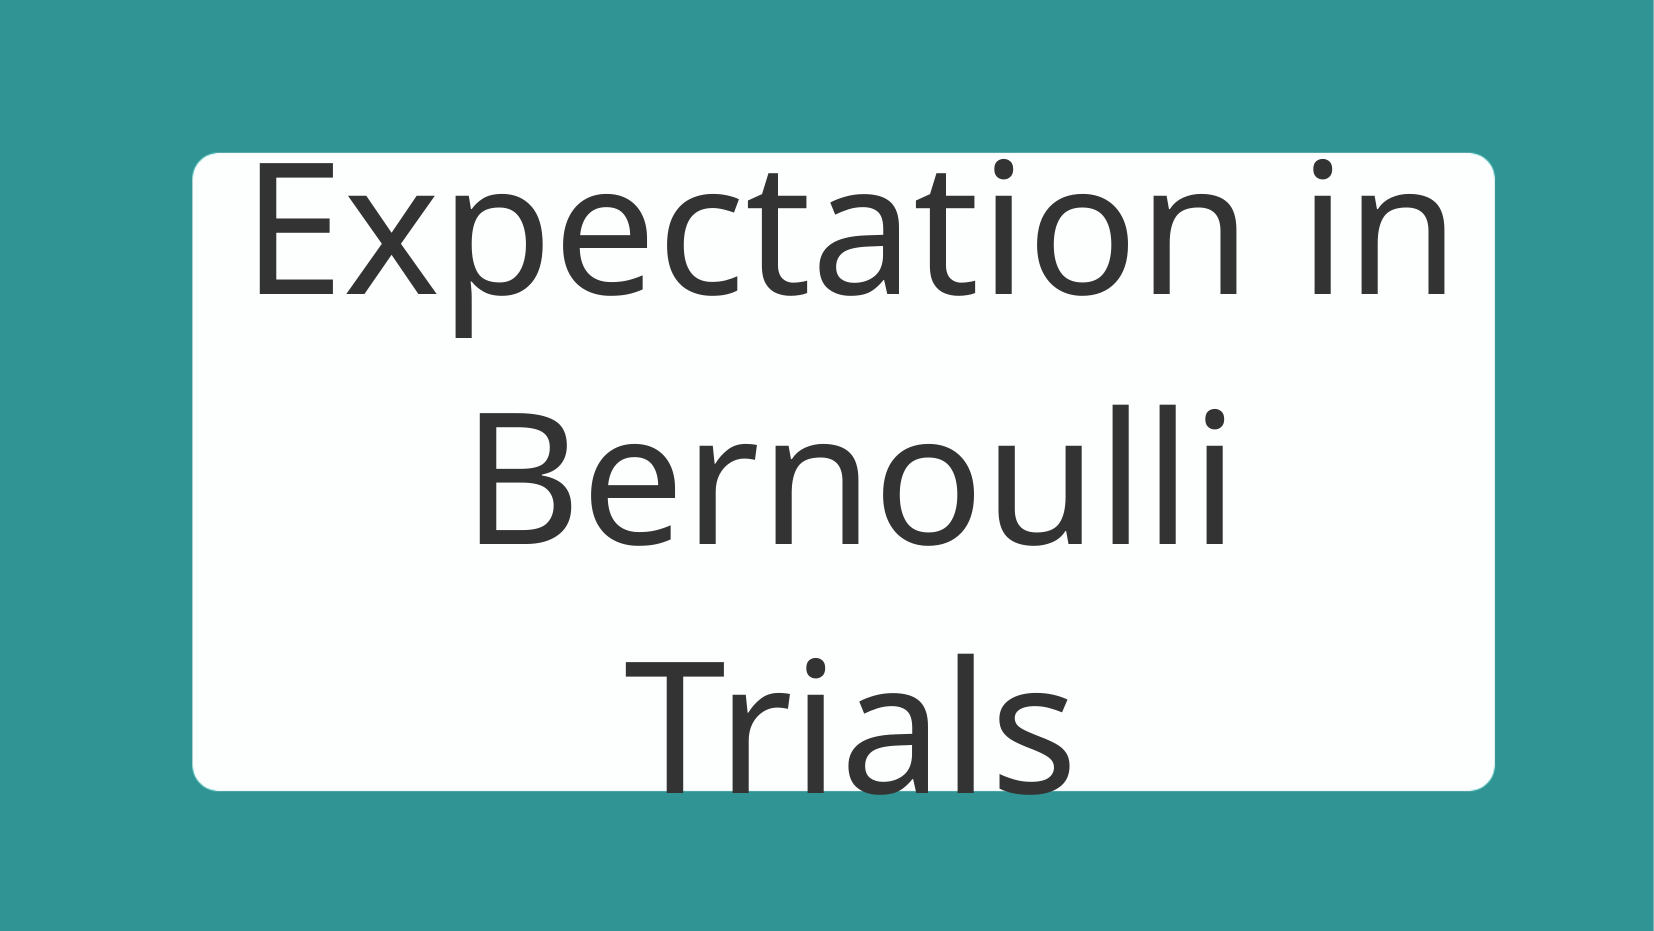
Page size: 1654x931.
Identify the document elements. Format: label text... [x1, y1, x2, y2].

picture [0, 0, 1654, 931]
title Expectation in Bernoulli Trials [226, 172, 1477, 773]
